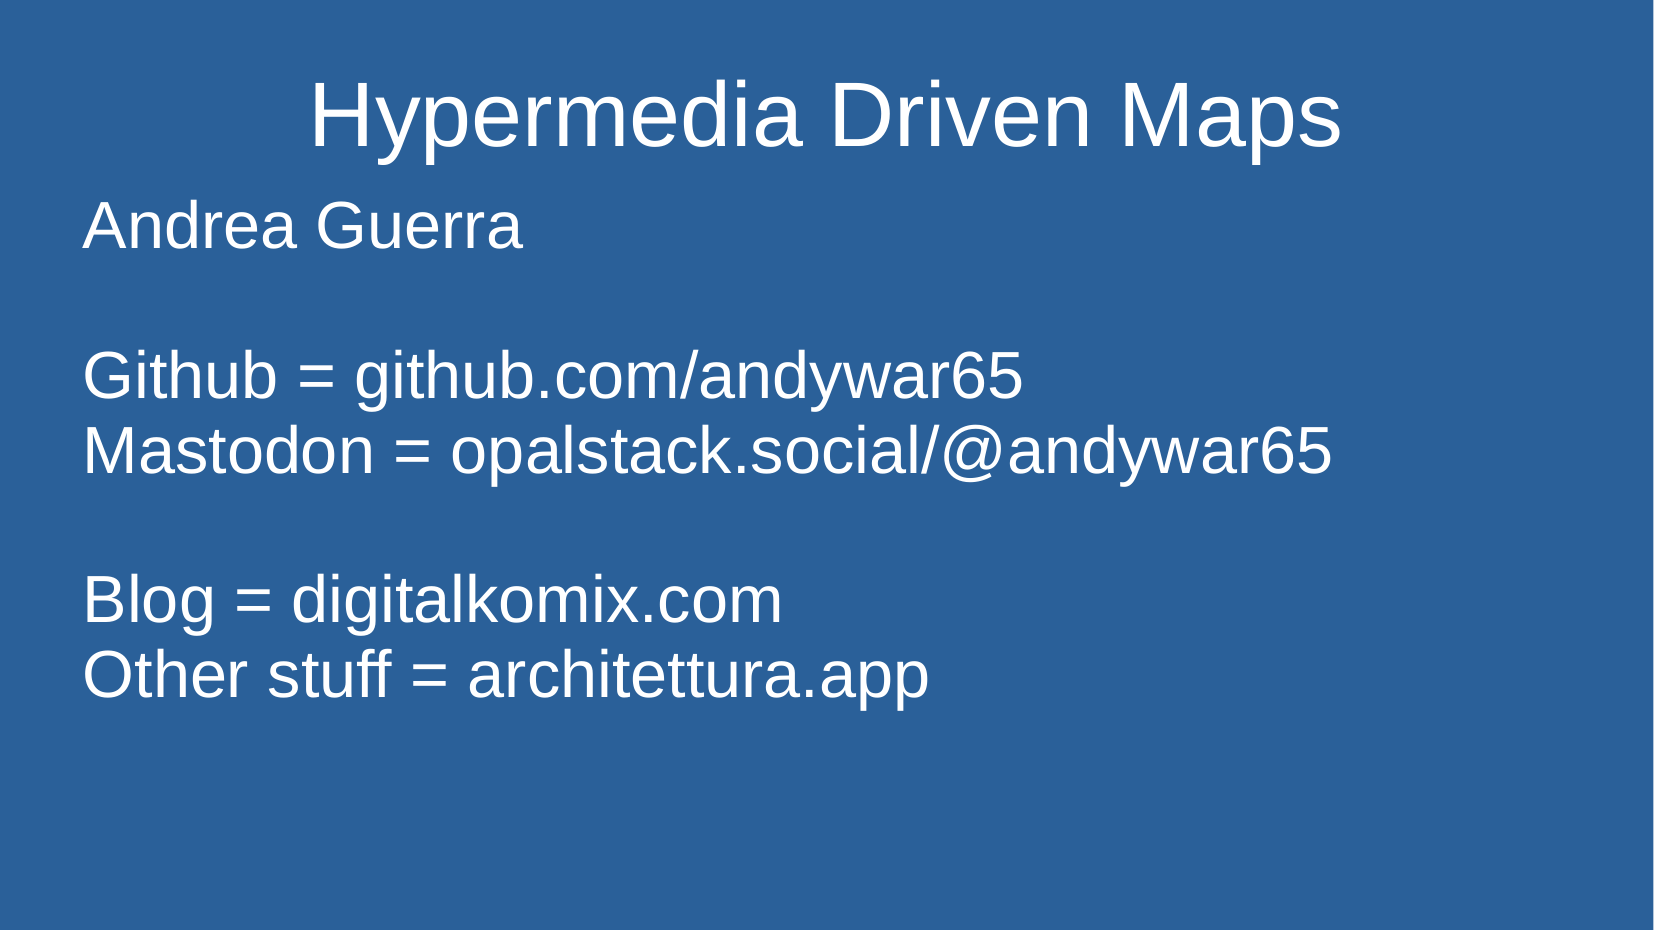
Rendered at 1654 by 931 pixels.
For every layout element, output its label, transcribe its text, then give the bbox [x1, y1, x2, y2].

subtitle Andrea Guerra Github = github.com/andywar65 Mastodon = opalstack.social/@andywar65 Blog = digitalkomix.com Other stuff = architettura.app [82, 188, 1571, 787]
title Hypermedia Driven Maps [82, 37, 1571, 188]
